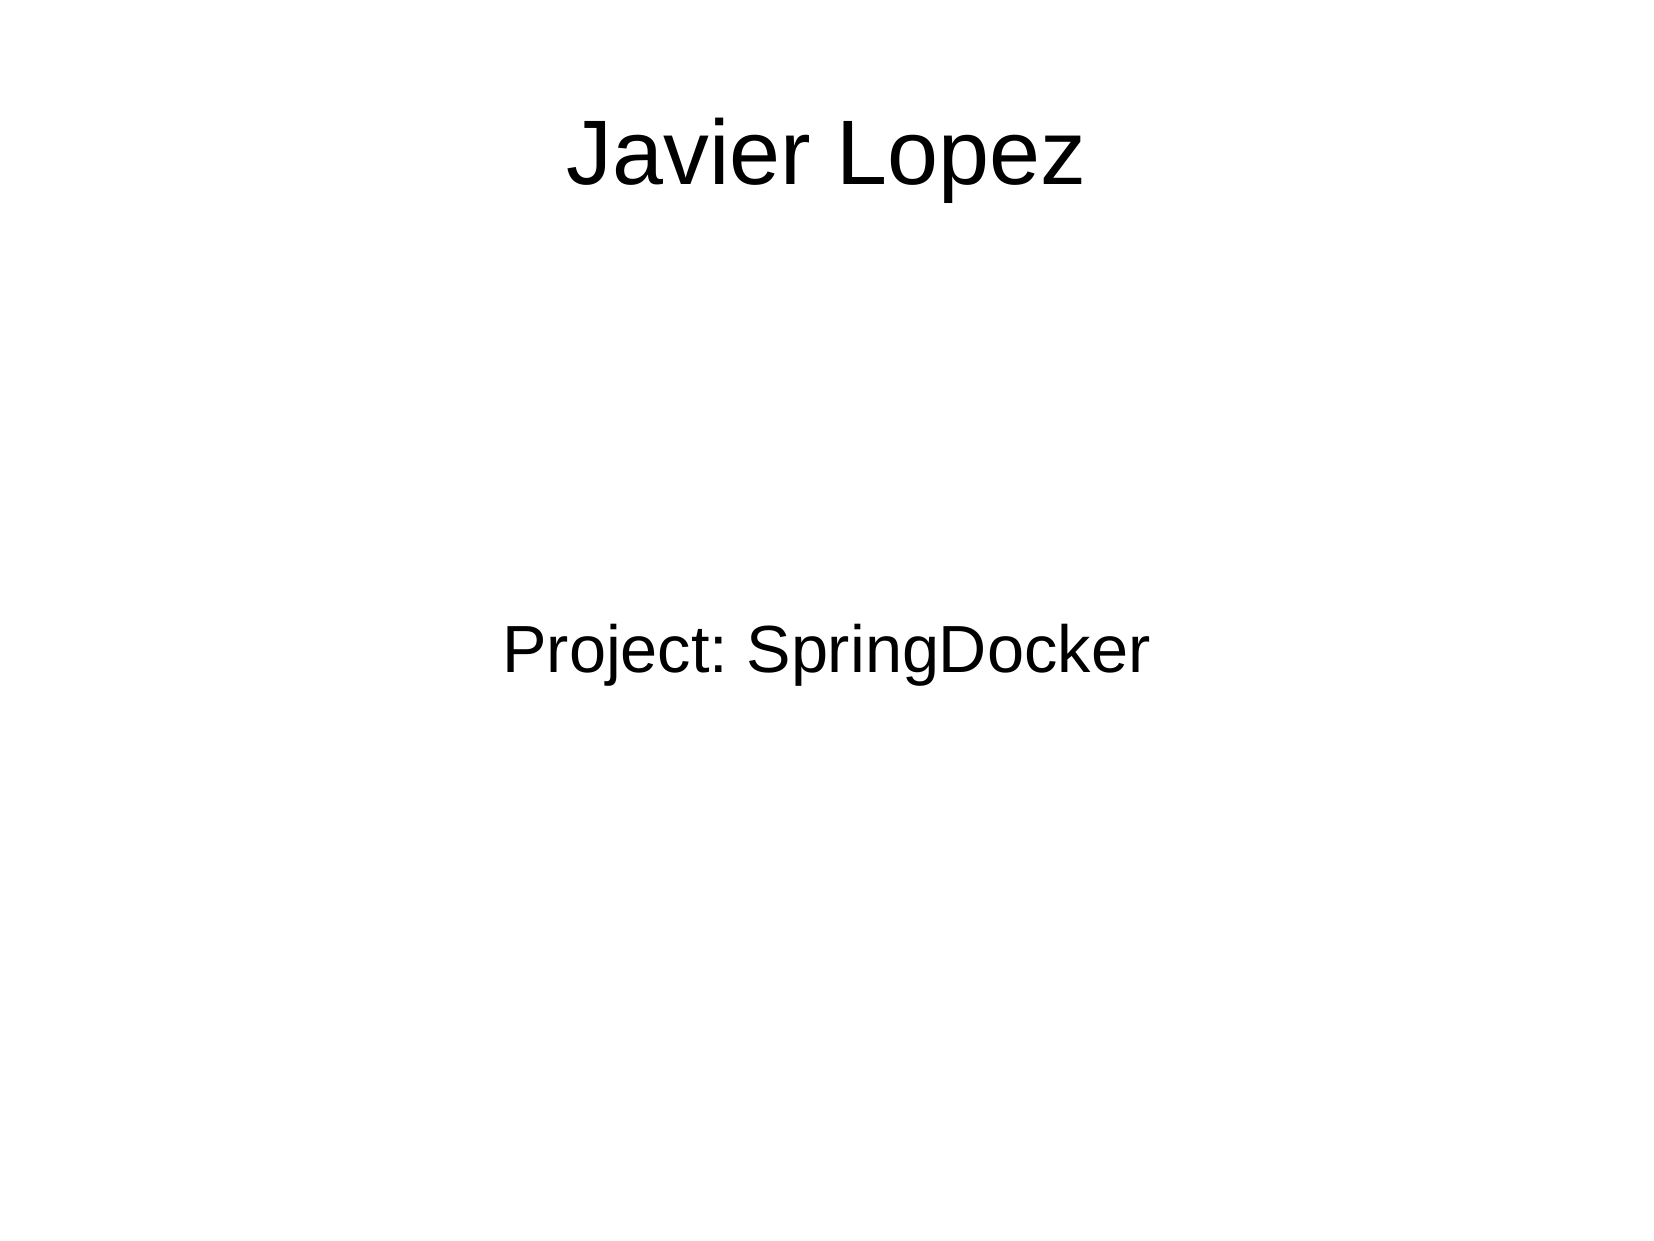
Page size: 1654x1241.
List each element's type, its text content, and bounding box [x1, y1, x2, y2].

subtitle Project: SpringDocker [82, 290, 1571, 1010]
title Javier Lopez [82, 49, 1571, 257]
